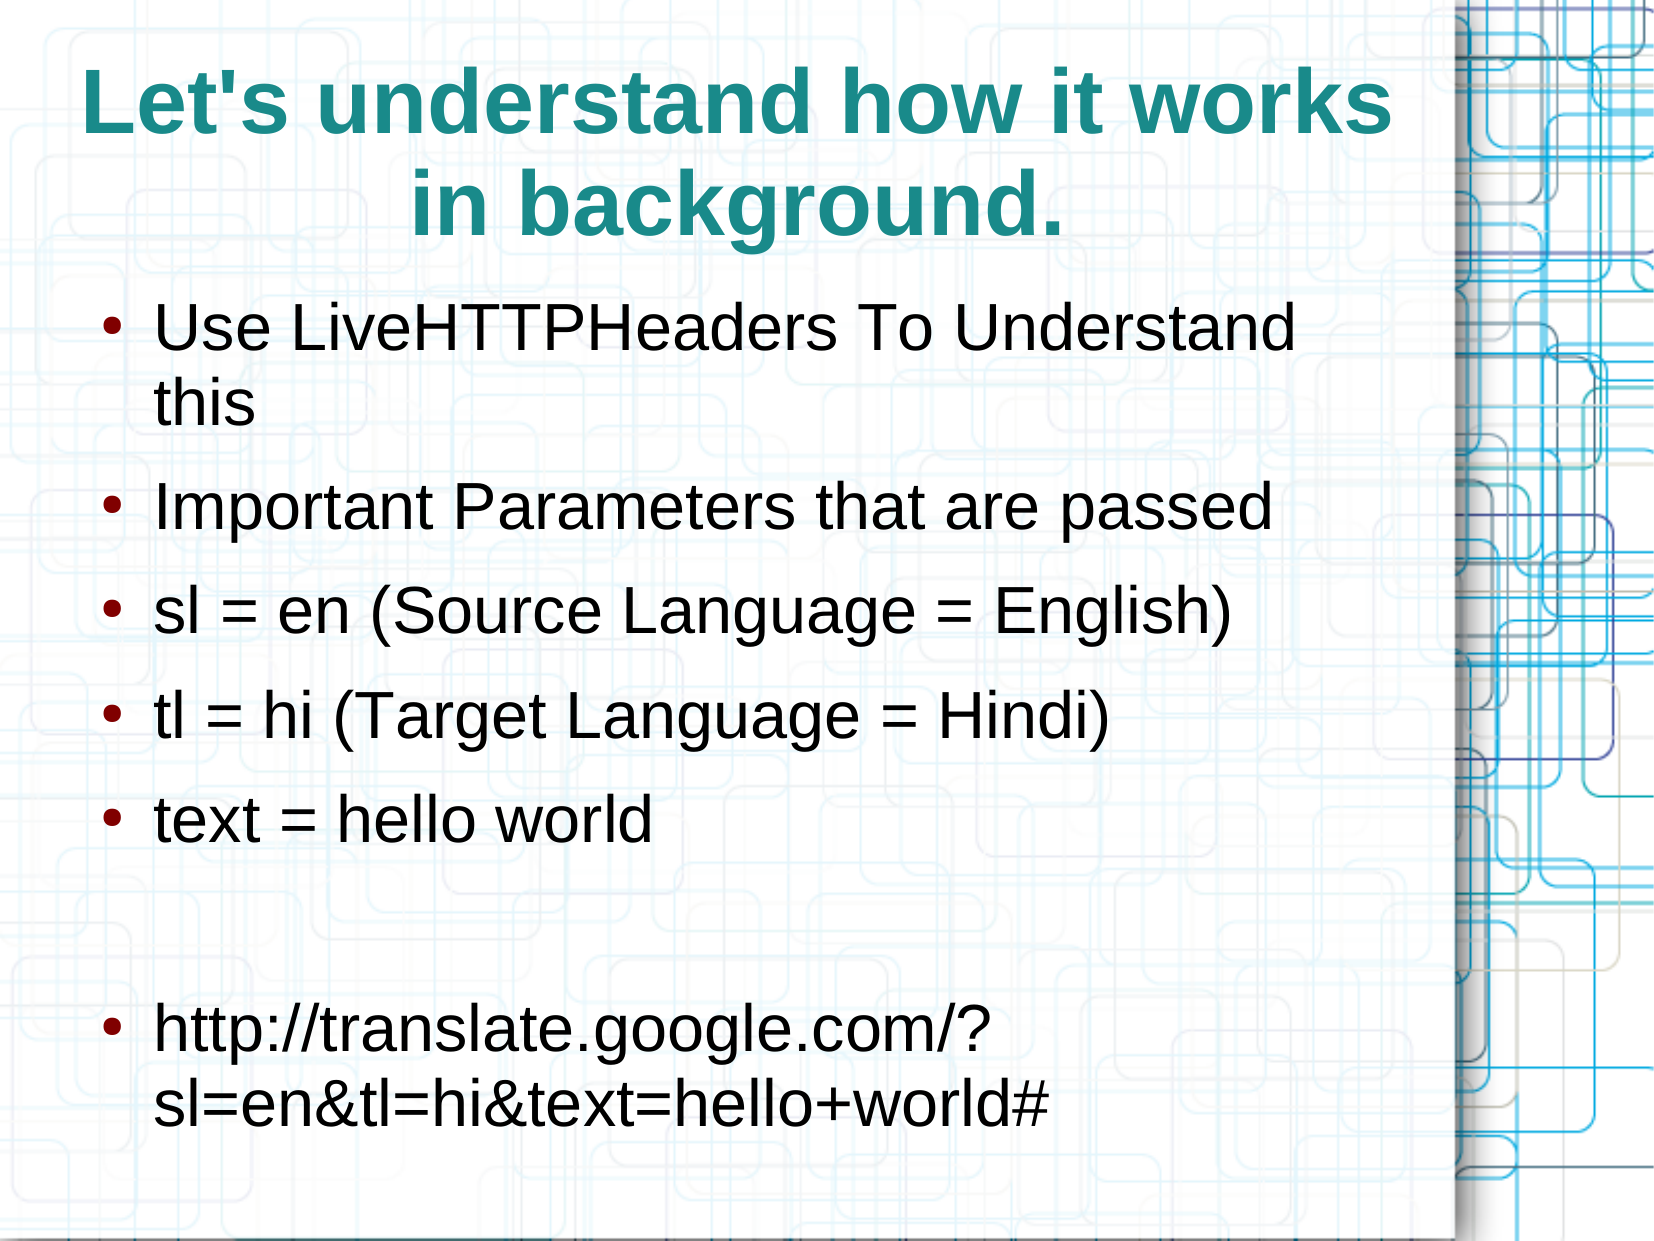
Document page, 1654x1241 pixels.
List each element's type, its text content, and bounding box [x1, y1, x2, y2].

list Use LiveHTTPHeaders To Understand this Important Parameters that are passed sl = en (Source Language = English) tl = hi (Target Language = Hindi) text = hello world http://translate.google.com/?sl=en&tl=hi&text=hello+world# [82, 290, 1418, 1241]
picture [0, 0, 1654, 1241]
title Let's understand how it works in background. [59, 49, 1418, 257]
